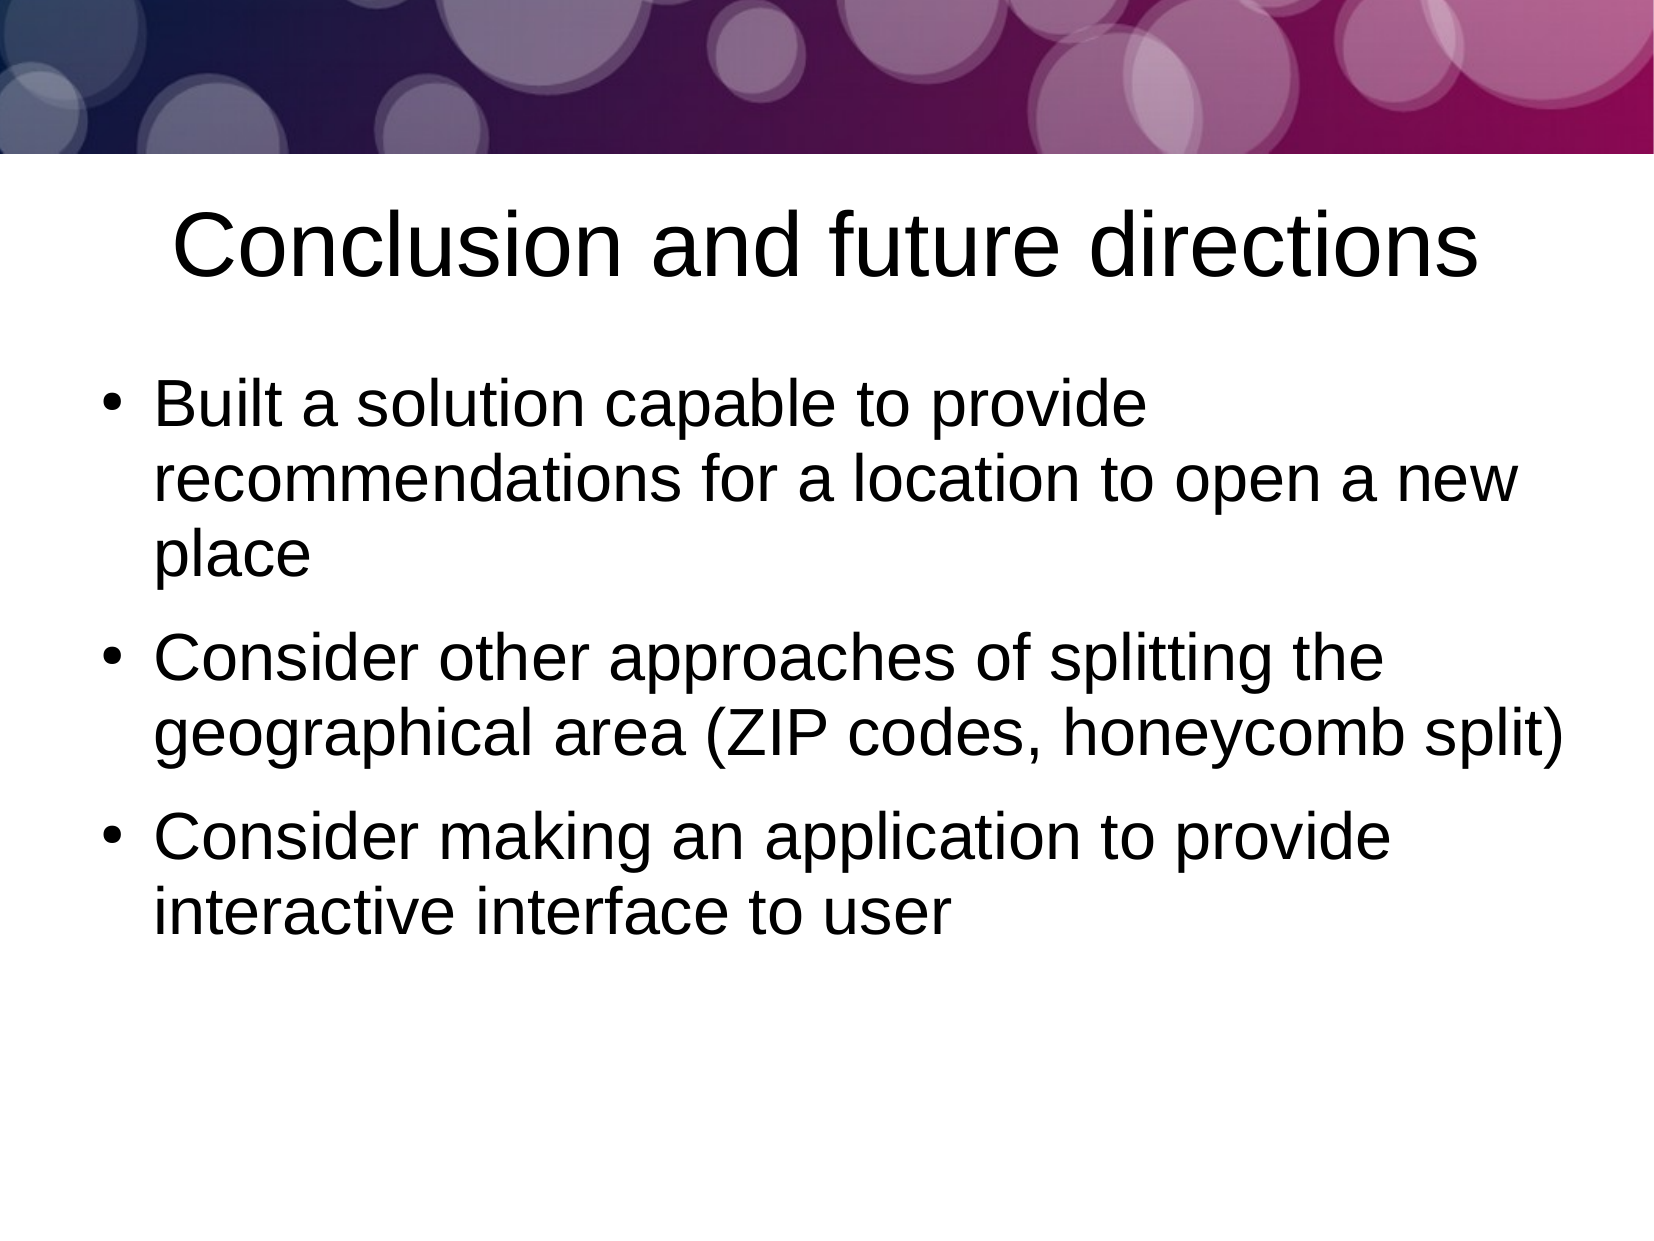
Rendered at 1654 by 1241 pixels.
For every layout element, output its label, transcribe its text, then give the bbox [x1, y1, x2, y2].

title Conclusion and future directions [82, 159, 1571, 331]
picture [0, 0, 1654, 154]
list Built a solution capable to provide recommendations for a location to open a new place Consider other approaches of splitting the geographical area (ZIP codes, honeycomb split) Consider making an application to provide interactive interface to user [82, 366, 1571, 1087]
